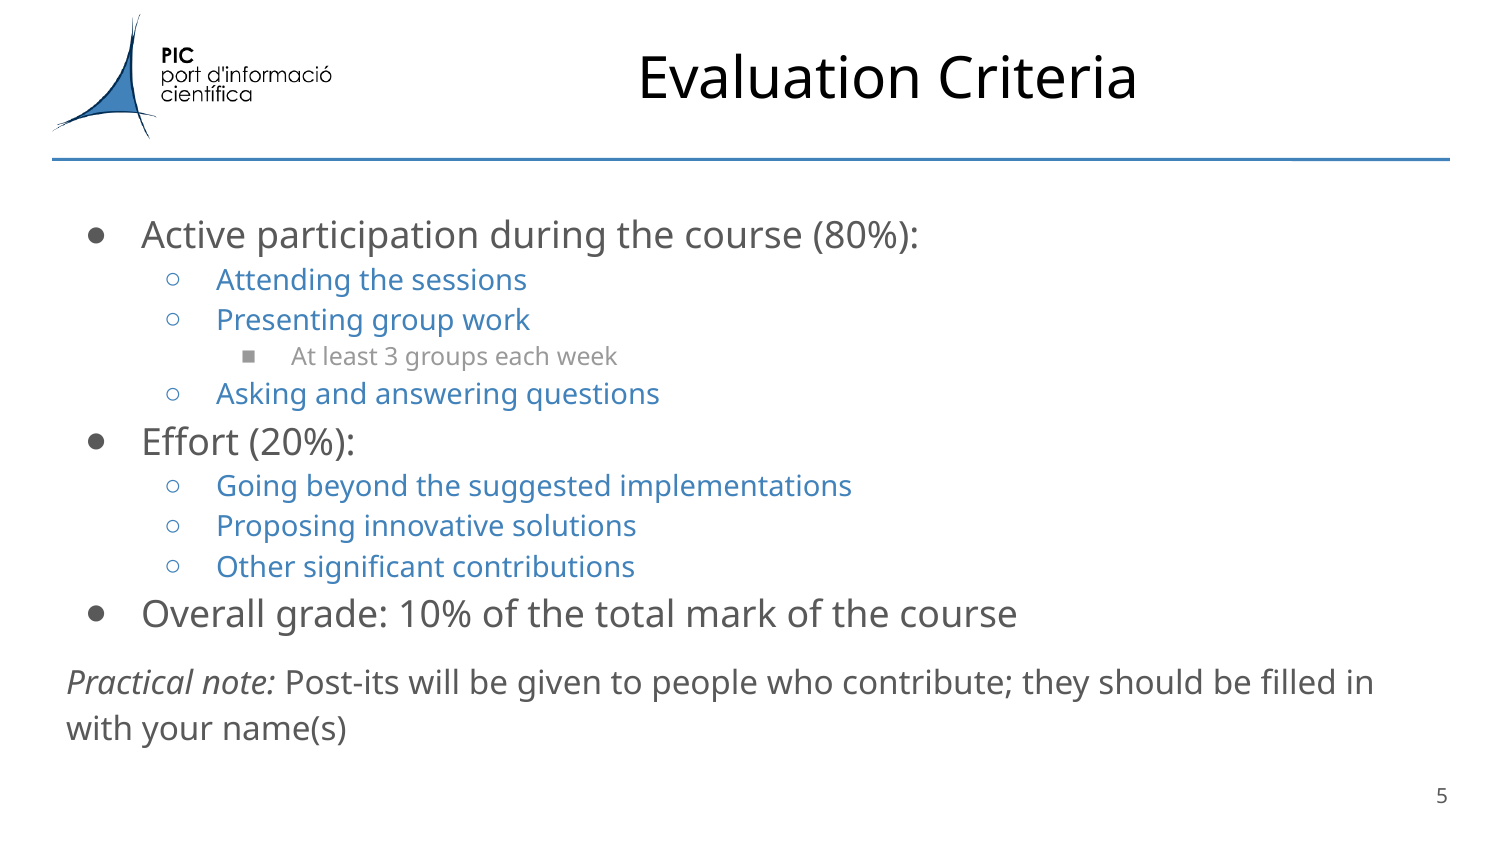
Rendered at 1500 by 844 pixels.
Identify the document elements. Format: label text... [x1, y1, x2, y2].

list Active participation during the course (80%): Attending the sessions Presenting group work At least 3 groups each week Asking and answering questions Effort (20%): Going beyond the suggested implementations Proposing innovative solutions Other significant contributions Overall grade: 10% of the total mark of the course Practical note: Post-its will be given to people who contribute; they should be filled in with your name(s) [51, 189, 1449, 750]
slide_number 1 [1372, 764, 1463, 830]
title Evaluation Criteria [327, 10, 1449, 141]
picture [50, 10, 327, 141]
